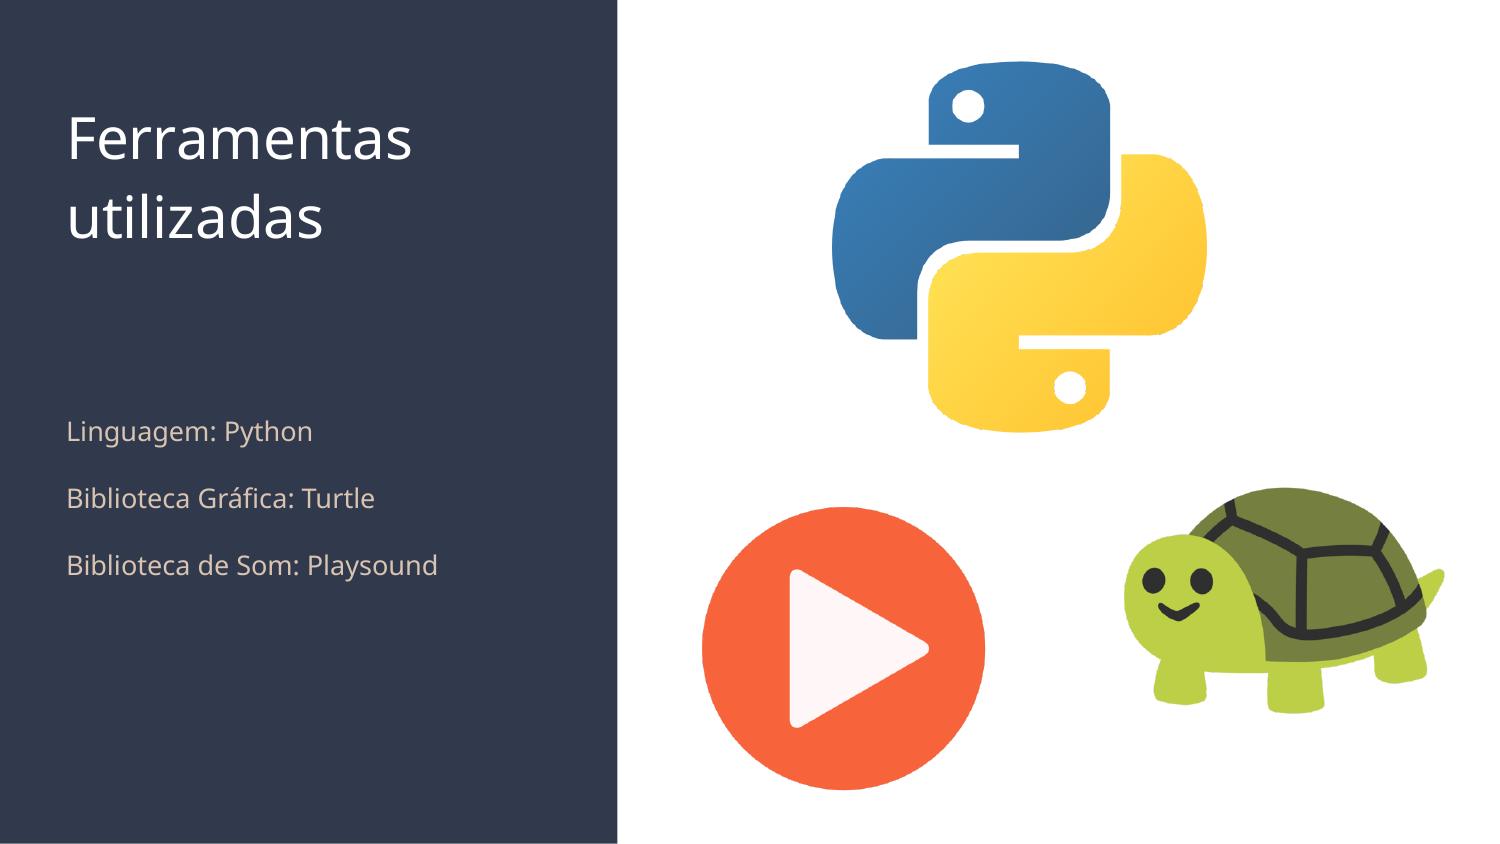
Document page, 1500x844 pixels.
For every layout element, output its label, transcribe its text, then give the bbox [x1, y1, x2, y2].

picture [693, 498, 994, 799]
list Linguagem: Python Biblioteca Gráfica: Turtle Biblioteca de Som: Playsound [51, 392, 565, 770]
title Ferramentas utilizadas [51, 82, 565, 383]
picture [805, 33, 1445, 731]
